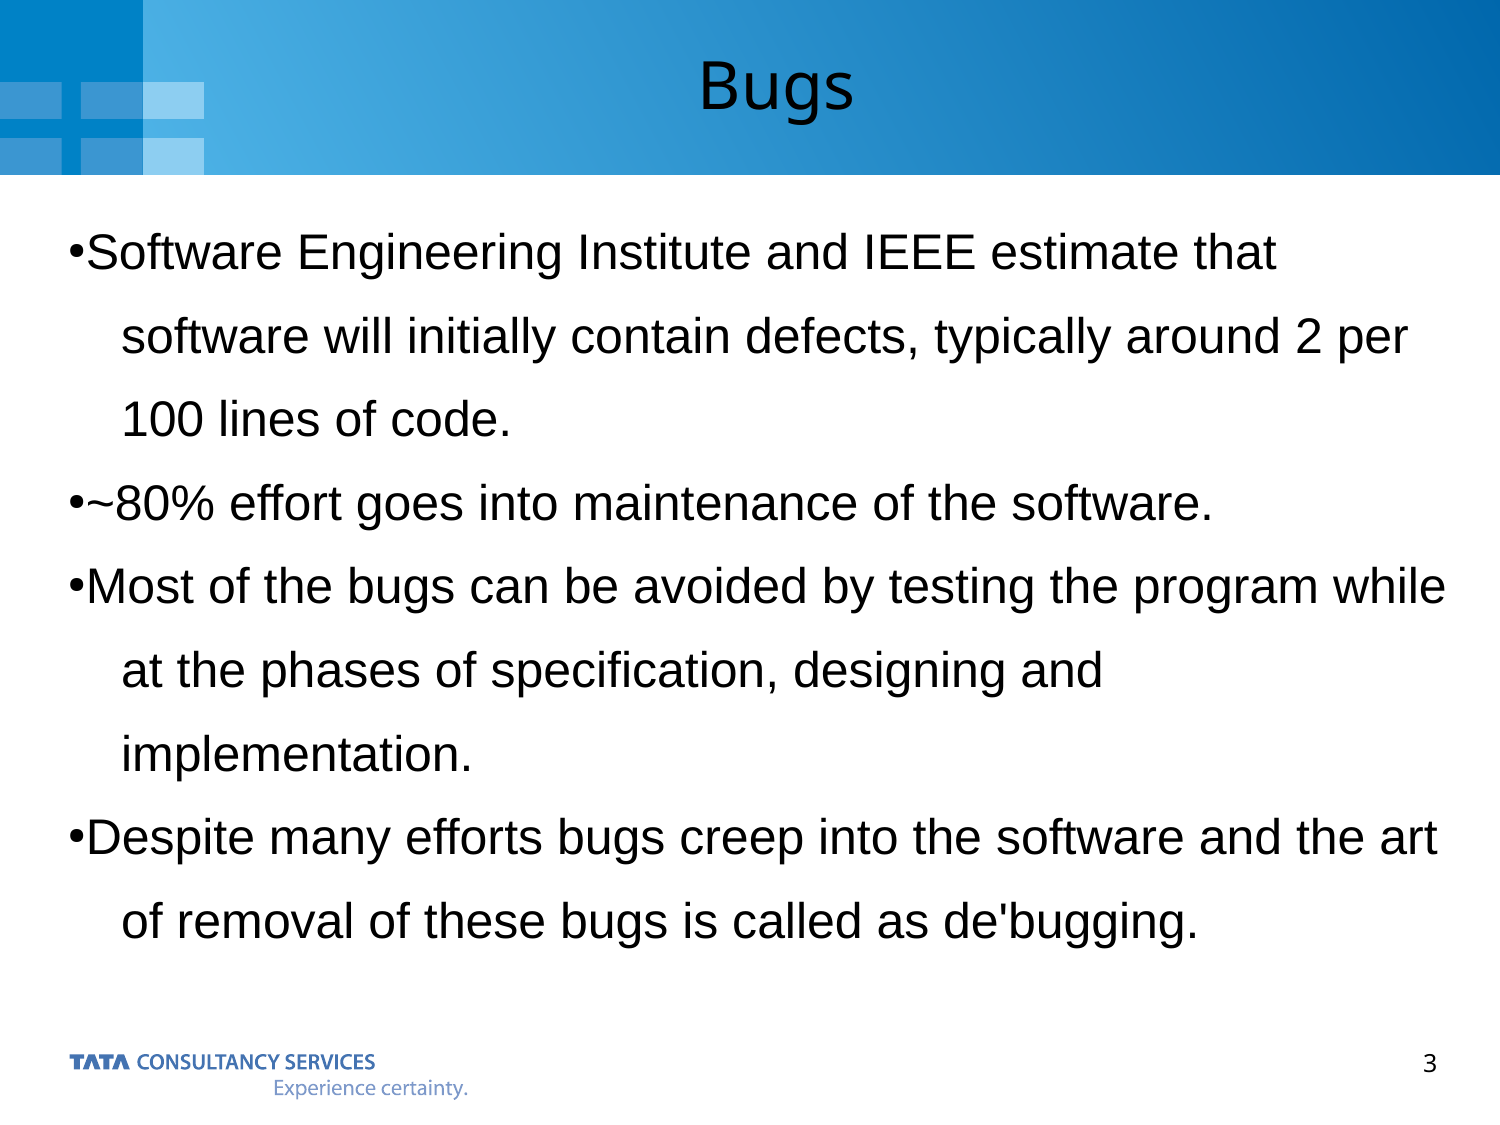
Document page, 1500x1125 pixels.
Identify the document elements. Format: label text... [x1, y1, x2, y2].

text_box Software Engineering Institute and IEEE estimate that software will initially contain defects, typically around 2 per 100 lines of code. ~80% effort goes into maintenance of the software. Most of the bugs can be avoided by testing the program while at the phases of specification, designing and implementation. Despite many efforts bugs creep into the software and the art of removal of these bugs is called as de'bugging. [35, 188, 1465, 1040]
text_box Bugs [224, 11, 1347, 154]
